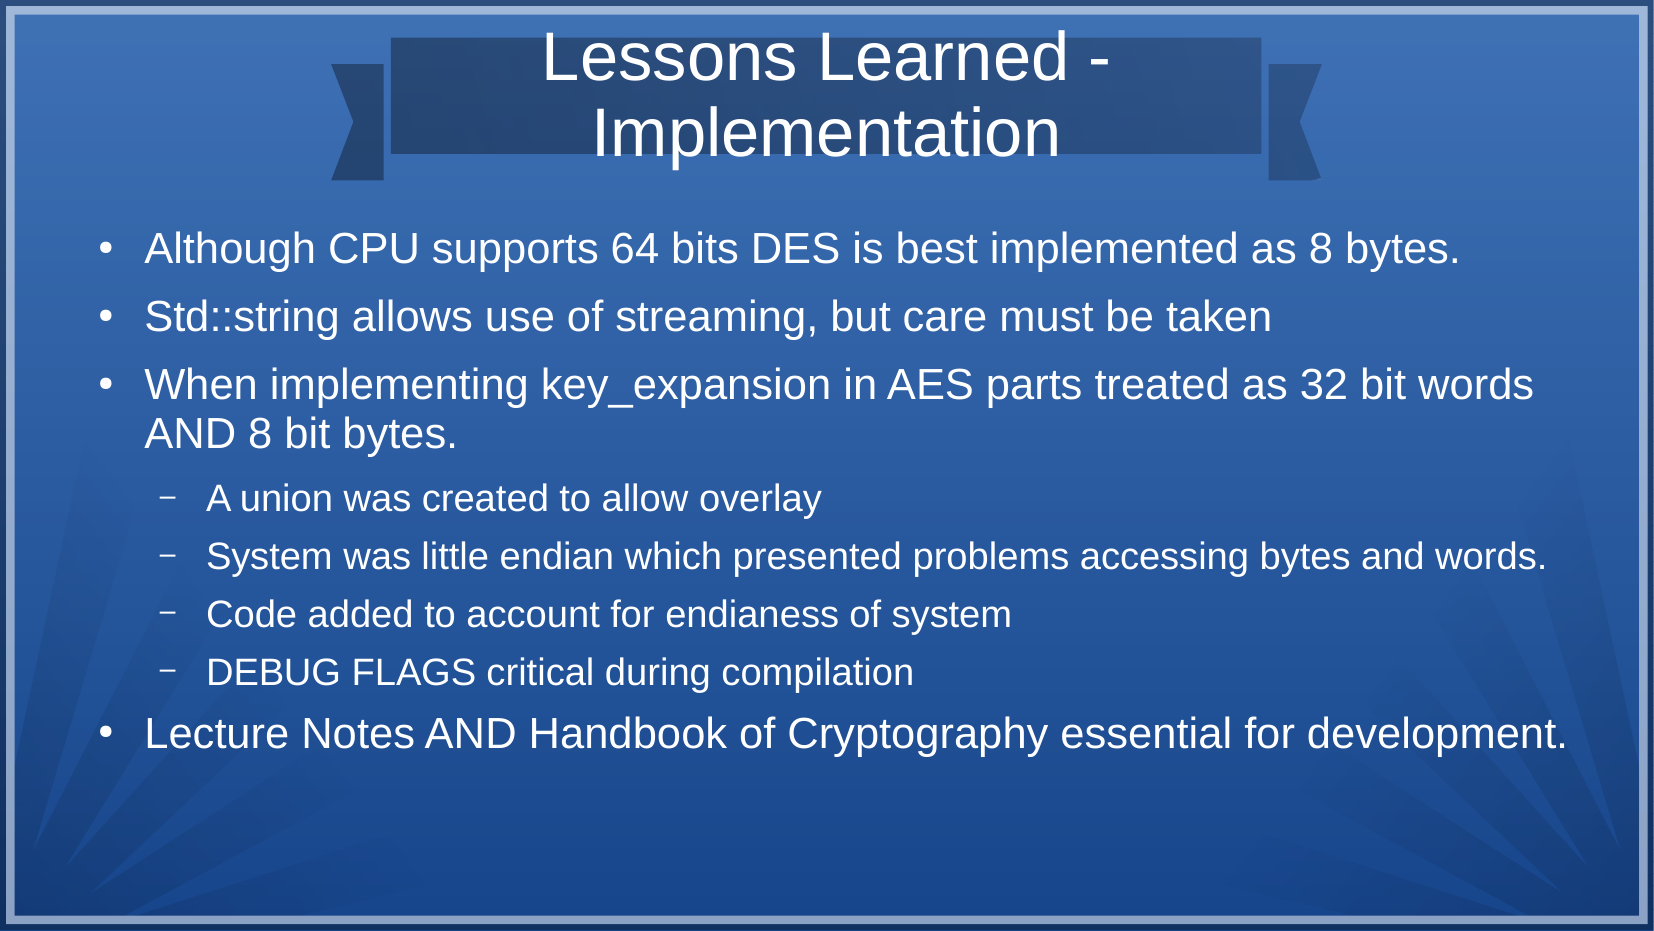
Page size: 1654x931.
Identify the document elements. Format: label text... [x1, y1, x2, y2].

list Although CPU supports 64 bits DES is best implemented as 8 bytes. Std::string allows use of streaming, but care must be taken When implementing key_expansion in AES parts treated as 32 bit words AND 8 bit bytes. A union was created to allow overlay System was little endian which presented problems accessing bytes and words. Code added to account for endianess of system DEBUG FLAGS critical during compilation Lecture Notes AND Handbook of Cryptography essential for development. [82, 224, 1571, 848]
title Lessons Learned - Implementation [389, 17, 1264, 172]
